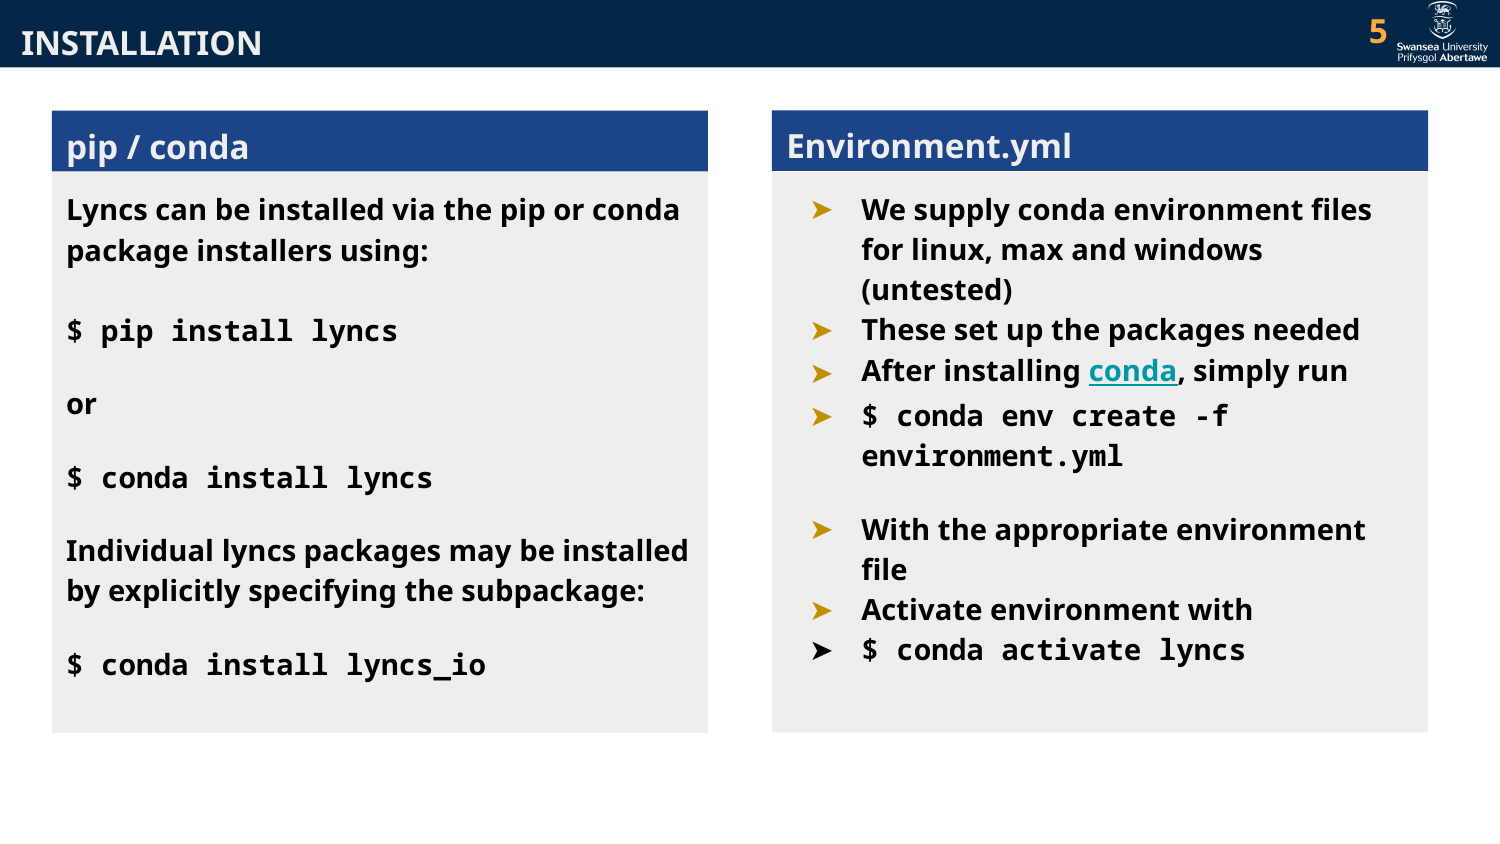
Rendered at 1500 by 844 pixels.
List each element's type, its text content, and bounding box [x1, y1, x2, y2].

slide_number <number> [1313, 0, 1403, 65]
subtitle INSTALLATION [6, 1, 728, 63]
picture [1403, 1, 1488, 63]
title Environment.yml [771, 110, 1428, 170]
list Lyncs can be installed via the pip or conda package installers using: $ pip install lyncs or $ conda install lyncs Individual lyncs packages may be installed by explicitly specifying the subpackage: $ conda install lyncs_io [51, 171, 708, 672]
list We supply conda environment files for linux, max and windows (untested) These set up the packages needed After installing conda, simply run $ conda env create -f environment.yml With the appropriate environment file Activate environment with $ conda activate lyncs [771, 170, 1428, 671]
title pip / conda [51, 110, 708, 171]
